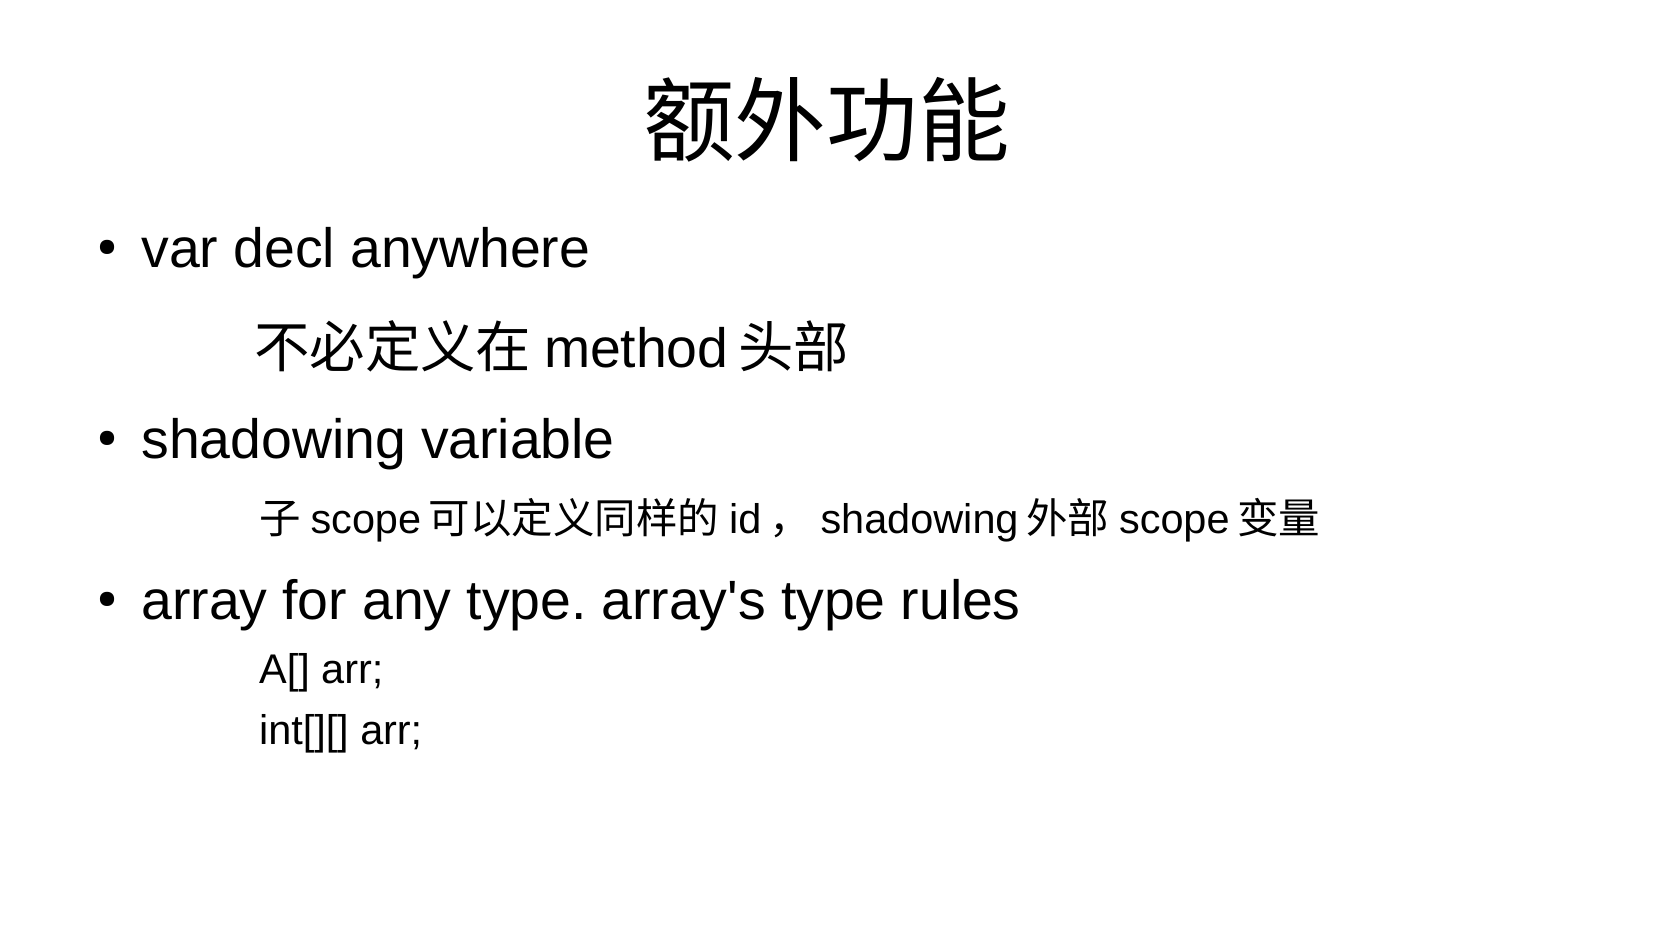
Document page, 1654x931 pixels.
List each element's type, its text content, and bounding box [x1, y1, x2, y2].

title 额外功能 [82, 37, 1571, 193]
list var decl anywhere 不必定义在method头部 shadowing variable 子scope可以定义同样的id，shadowing外部scope变量 array for any type. array's type rules A[] arr; int[][] arr; [82, 217, 1571, 758]
